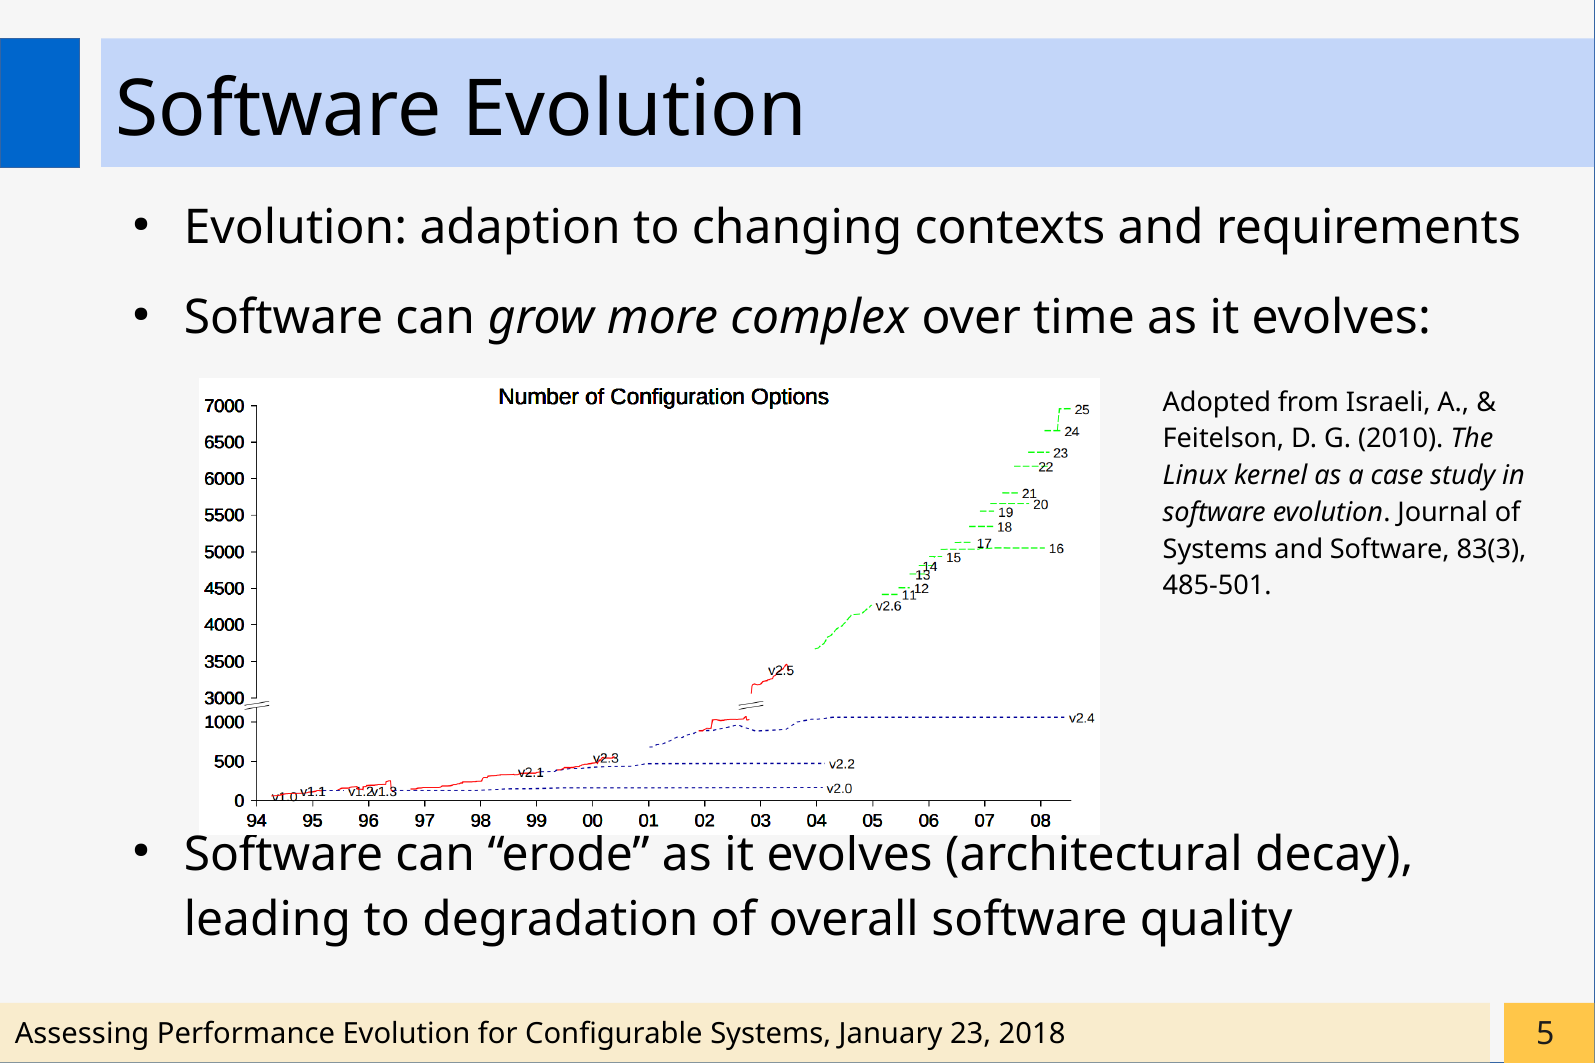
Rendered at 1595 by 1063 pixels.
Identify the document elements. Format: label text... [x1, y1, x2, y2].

list Evolution: adaption to changing contexts and requirements Software can grow more complex over time as it evolves: Software can “erode” as it evolves (architectural decay), leading to degradation of overall software quality [115, 192, 1531, 978]
picture [199, 378, 1100, 835]
text_box Adopted from Israeli, A., & Feitelson, D. G. (2010). The Linux kernel as a case study in software evolution. Journal of Systems and Software, 83(3), 485-501. [1112, 375, 1546, 629]
title Software Evolution [115, 42, 1515, 168]
